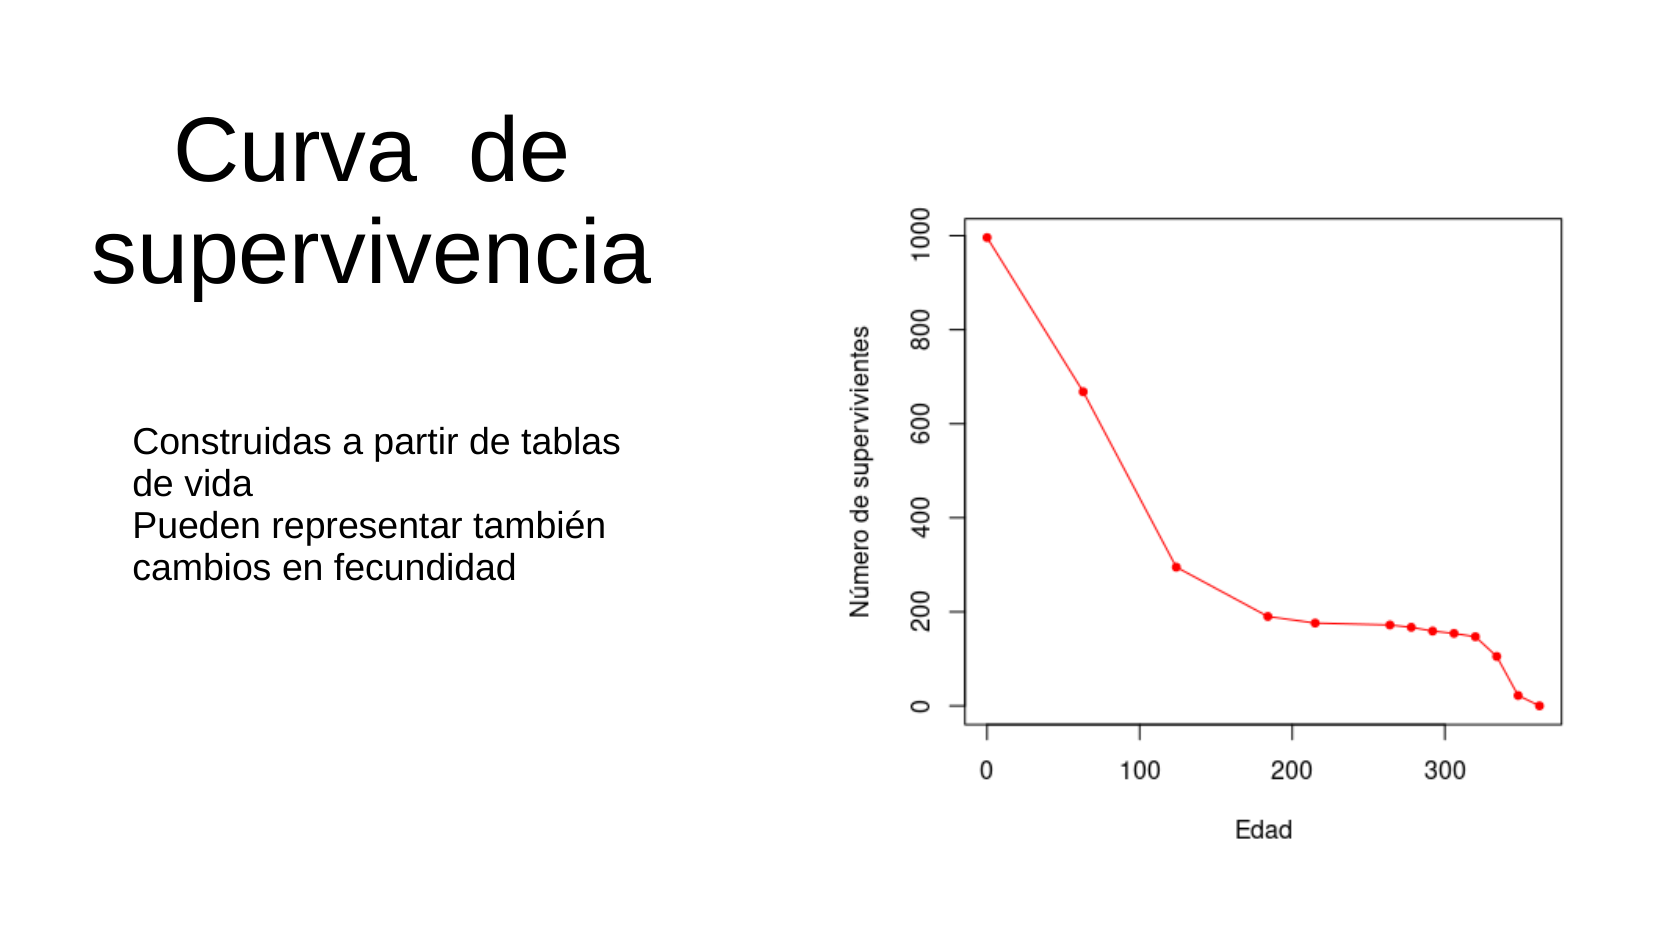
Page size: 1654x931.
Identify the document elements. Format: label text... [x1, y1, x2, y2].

text_box Construidas a partir de tablas de vida Pueden representar también cambios en fecundidad [117, 413, 680, 597]
picture [842, 96, 1625, 878]
title Curva de supervivencia [88, 46, 656, 355]
